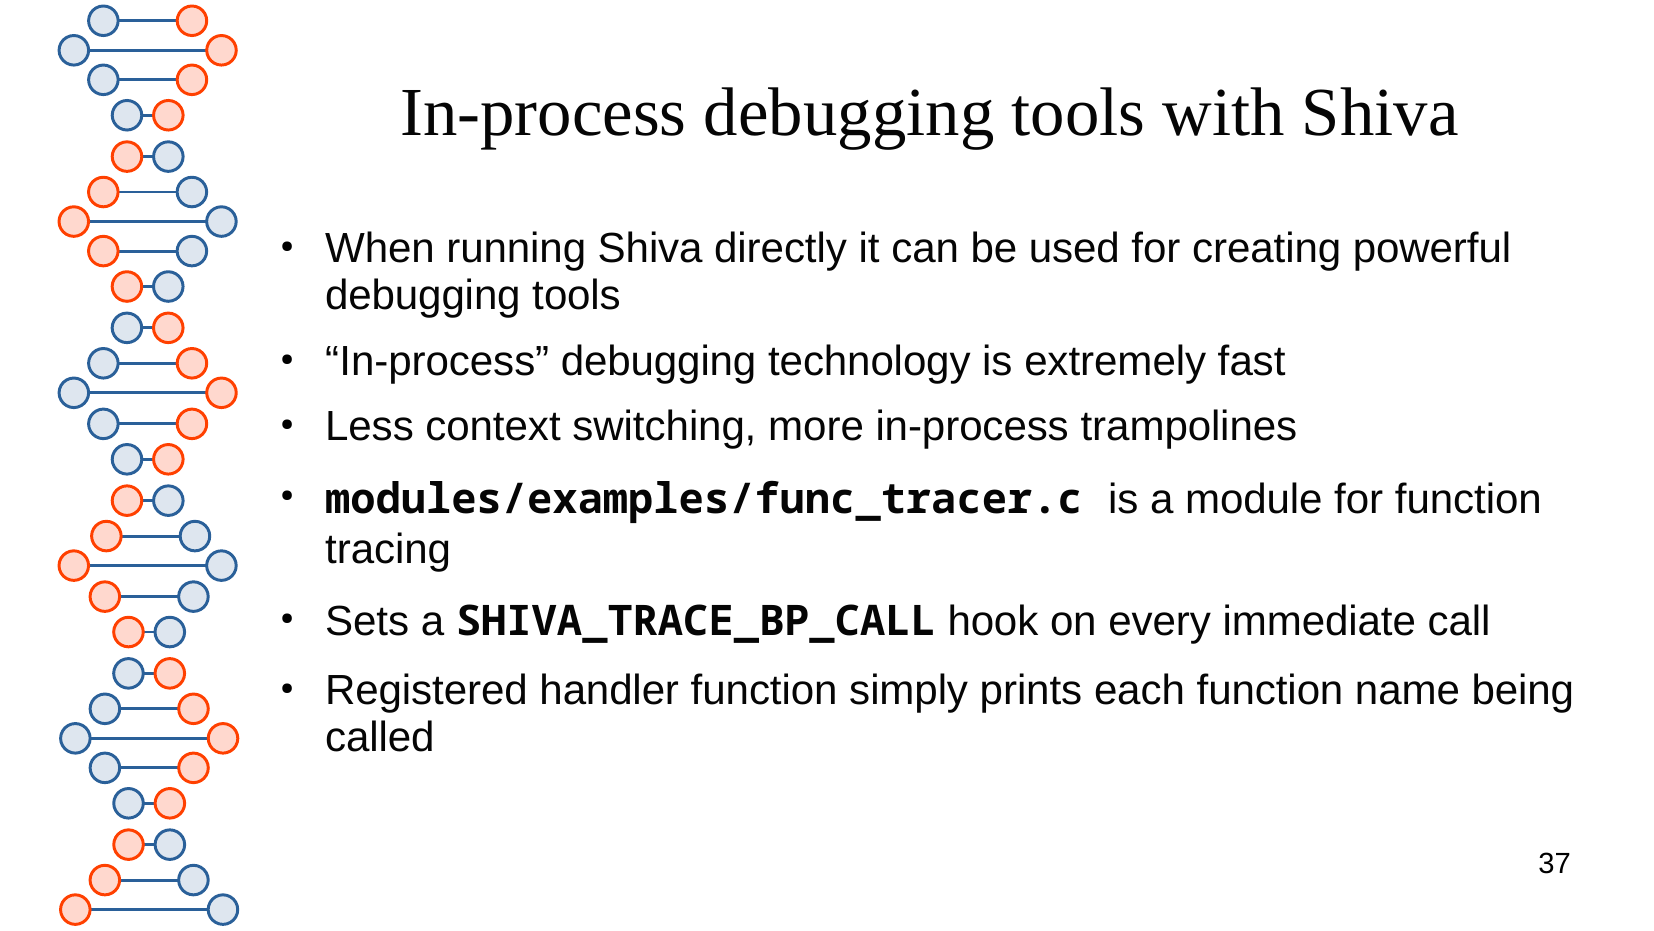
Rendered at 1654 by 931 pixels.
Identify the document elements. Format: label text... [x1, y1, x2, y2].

list When running Shiva directly it can be used for creating powerful debugging tools “In-process” debugging technology is extremely fast Less context switching, more in-process trampolines modules/examples/func_tracer.c is a module for function tracing Sets a SHIVA_TRACE_BP_CALL hook on every immediate call Registered handler function simply prints each function name being called [265, 224, 1595, 764]
title In-process debugging tools with Shiva [265, 35, 1595, 189]
